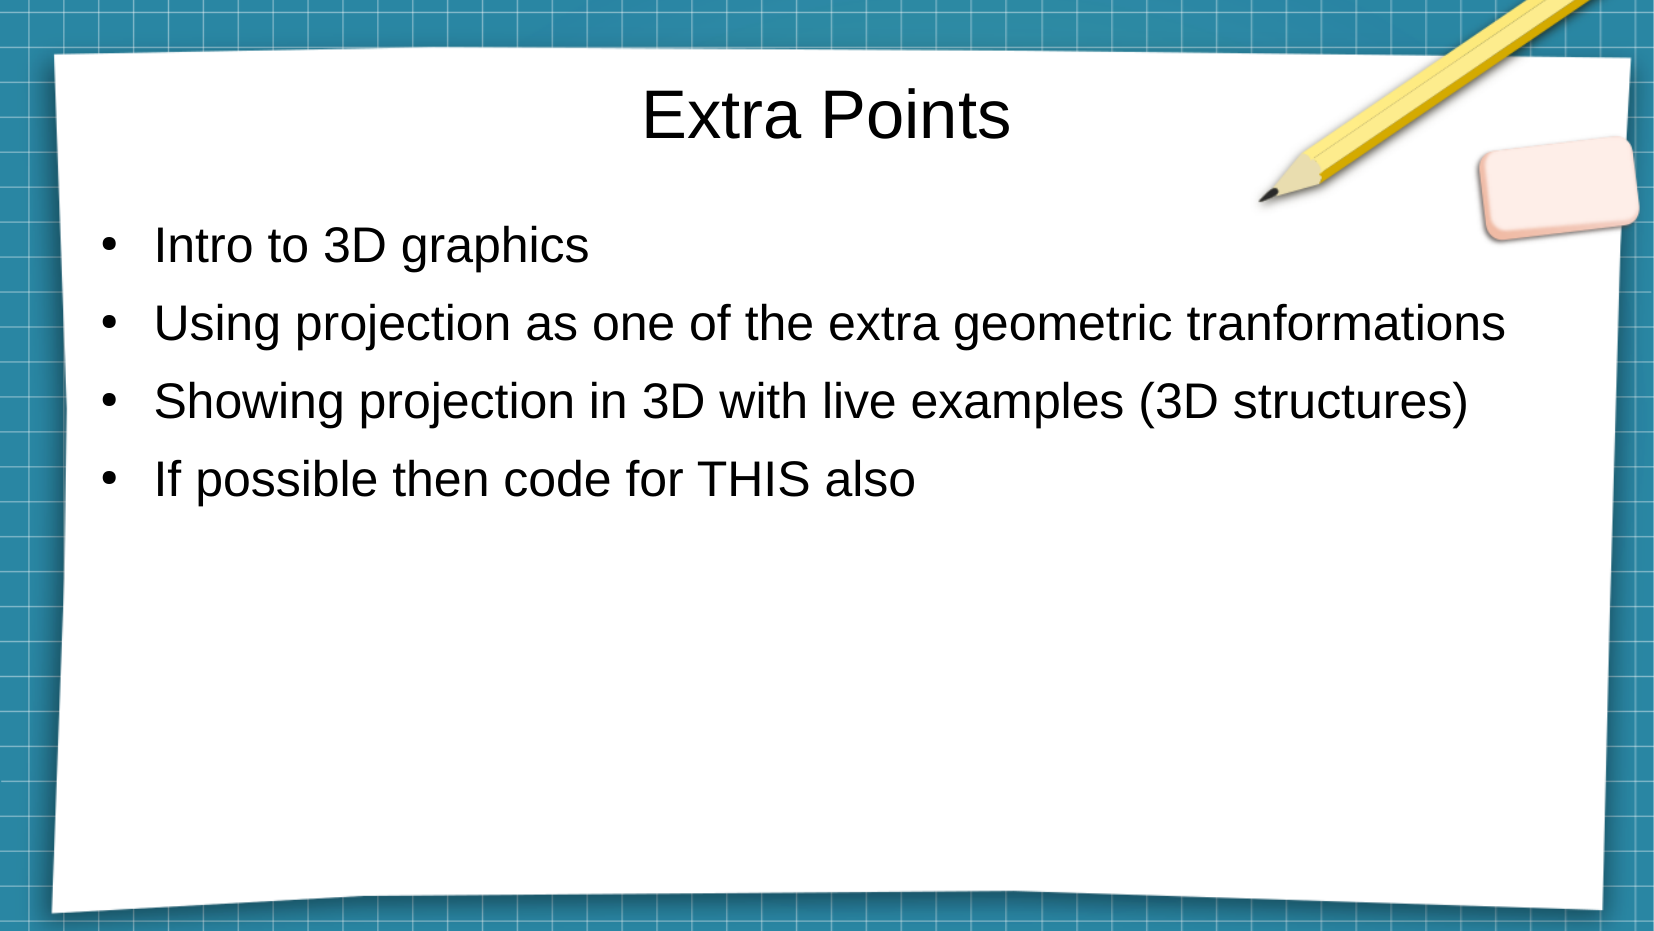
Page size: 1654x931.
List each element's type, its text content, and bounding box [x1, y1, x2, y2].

list Intro to 3D graphics Using projection as one of the extra geometric tranformations Showing projection in 3D with live examples (3D structures) If possible then code for THIS also [82, 217, 1571, 758]
title Extra Points [82, 37, 1571, 193]
picture [0, 0, 1654, 931]
